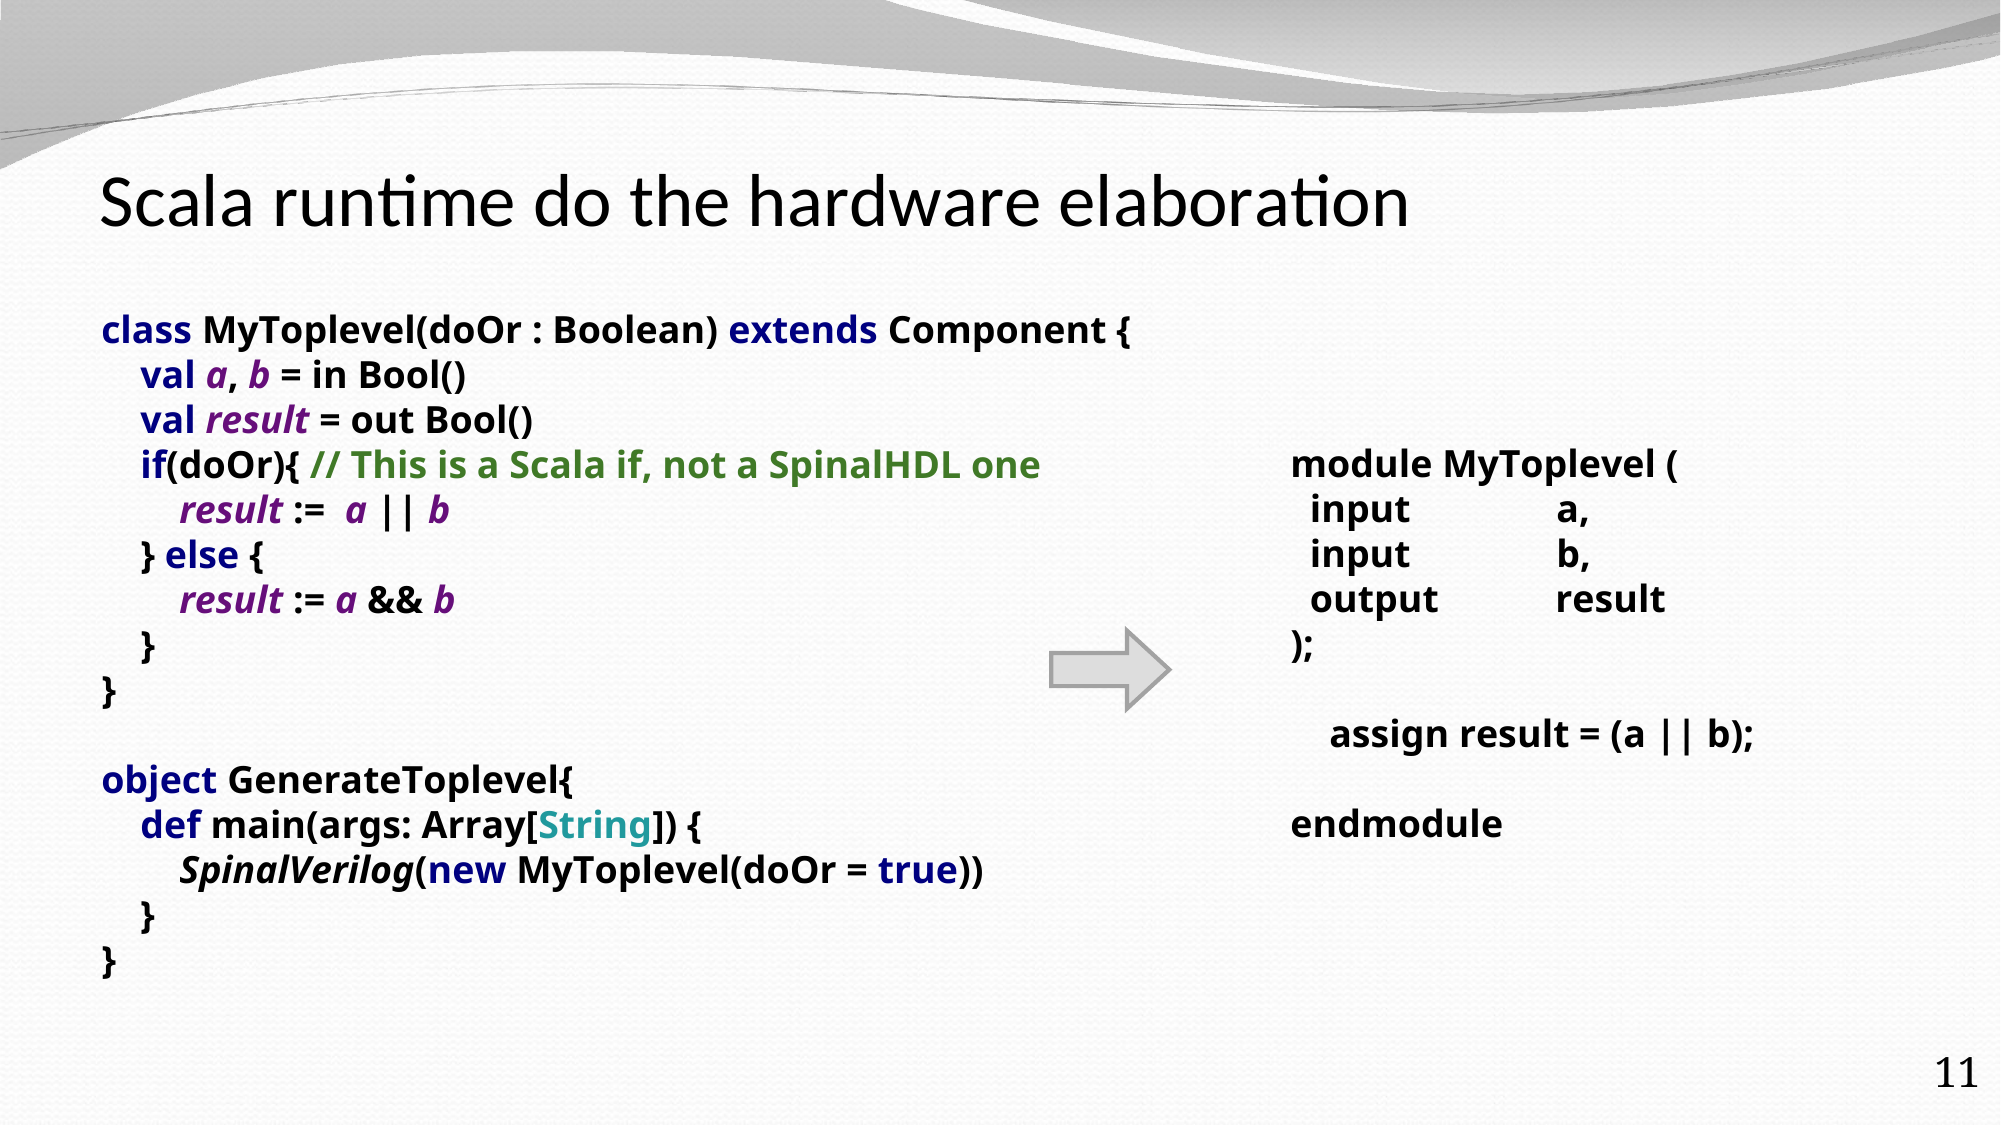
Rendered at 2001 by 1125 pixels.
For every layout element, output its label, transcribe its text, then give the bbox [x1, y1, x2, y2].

text_box <numéro> [1813, 1042, 1981, 1103]
picture [0, 0, 2001, 1125]
text_box module MyToplevel ( input a, input b, output result ); assign result = (a || b); endmodule [1275, 432, 1869, 898]
title Scala runtime do the hardware elaboration [99, 54, 1985, 242]
text_box [1051, 630, 1170, 709]
text_box class MyToplevel(doOr : Boolean) extends Component { val a, b = in Bool() val result = out Bool() if(doOr){ // This is a Scala if, not a SpinalHDL one result := a || b } else { result := a && b } } object GenerateToplevel{ def main(args: Array[String]) { SpinalVerilog(new MyToplevel(doOr = true)) } } [86, 298, 1170, 1125]
